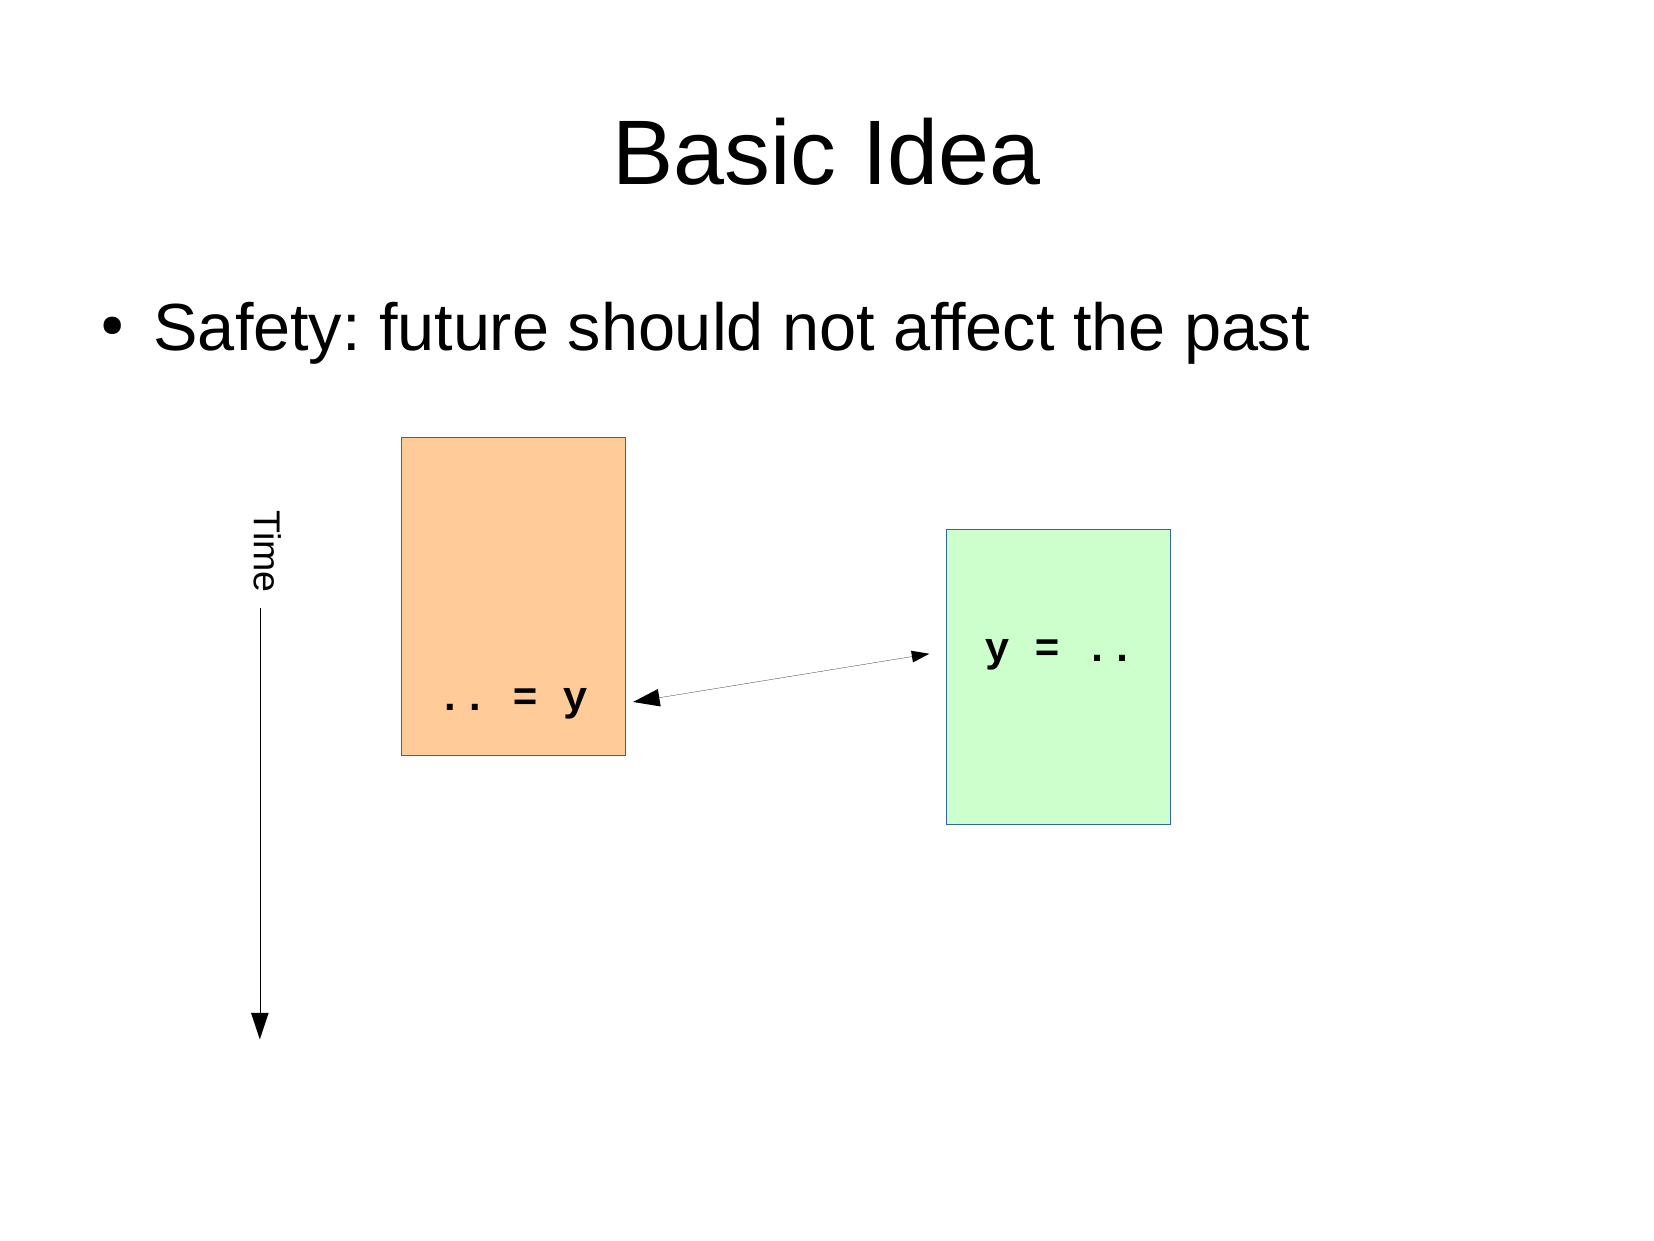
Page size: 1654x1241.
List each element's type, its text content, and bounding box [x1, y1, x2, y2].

list Safety: future should not affect the past [82, 290, 1571, 1010]
title Basic Idea [82, 49, 1571, 257]
text_box [401, 437, 626, 756]
text_box [946, 529, 1171, 825]
text_box Time [238, 496, 296, 608]
text_box y = .. [969, 571, 1150, 778]
text_box .. = y [422, 479, 603, 733]
